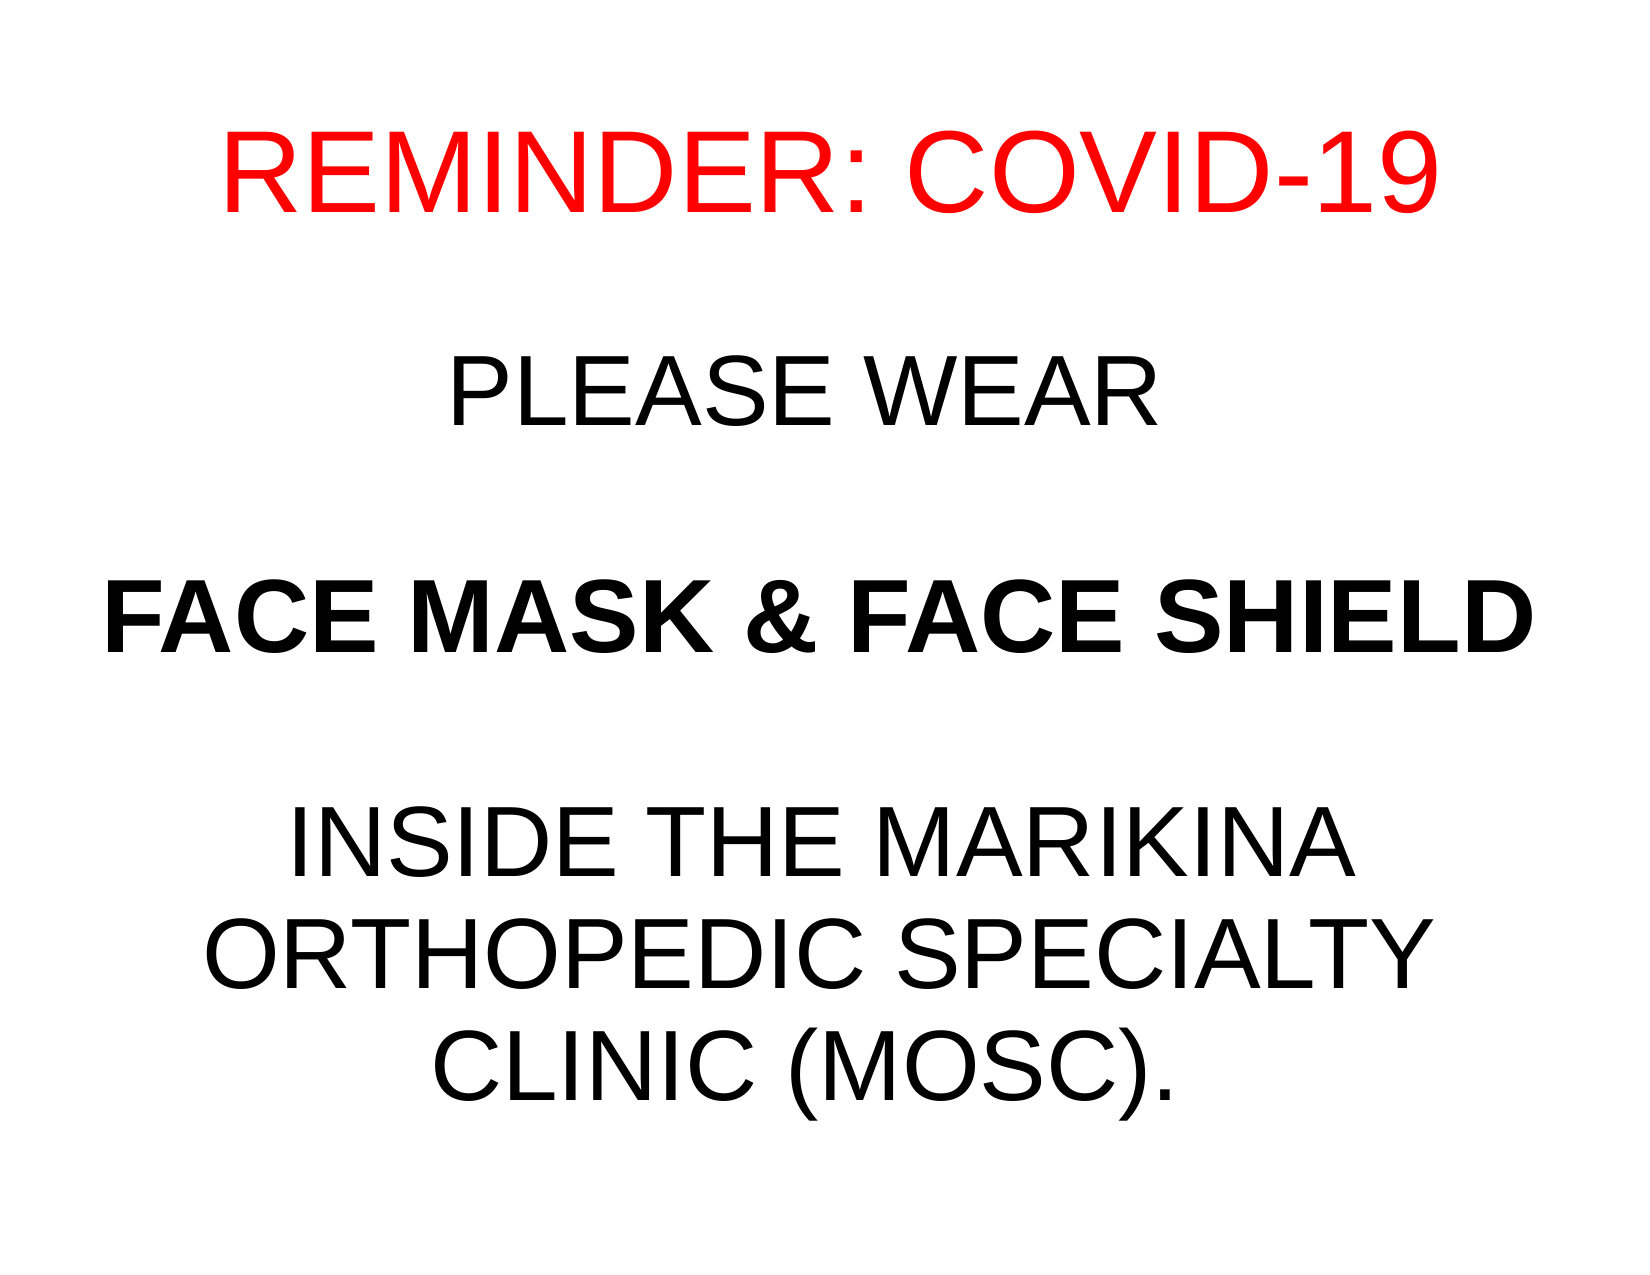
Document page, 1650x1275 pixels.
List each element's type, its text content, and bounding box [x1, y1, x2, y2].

title REMINDER: COVID-19 [35, 0, 1627, 345]
text_box PLEASE WEAR FACE MASK & FACE SHIELD INSIDE THE MARIKINA ORTHOPEDIC SPECIALTY CLINIC (MOSC). [53, 307, 1586, 1275]
